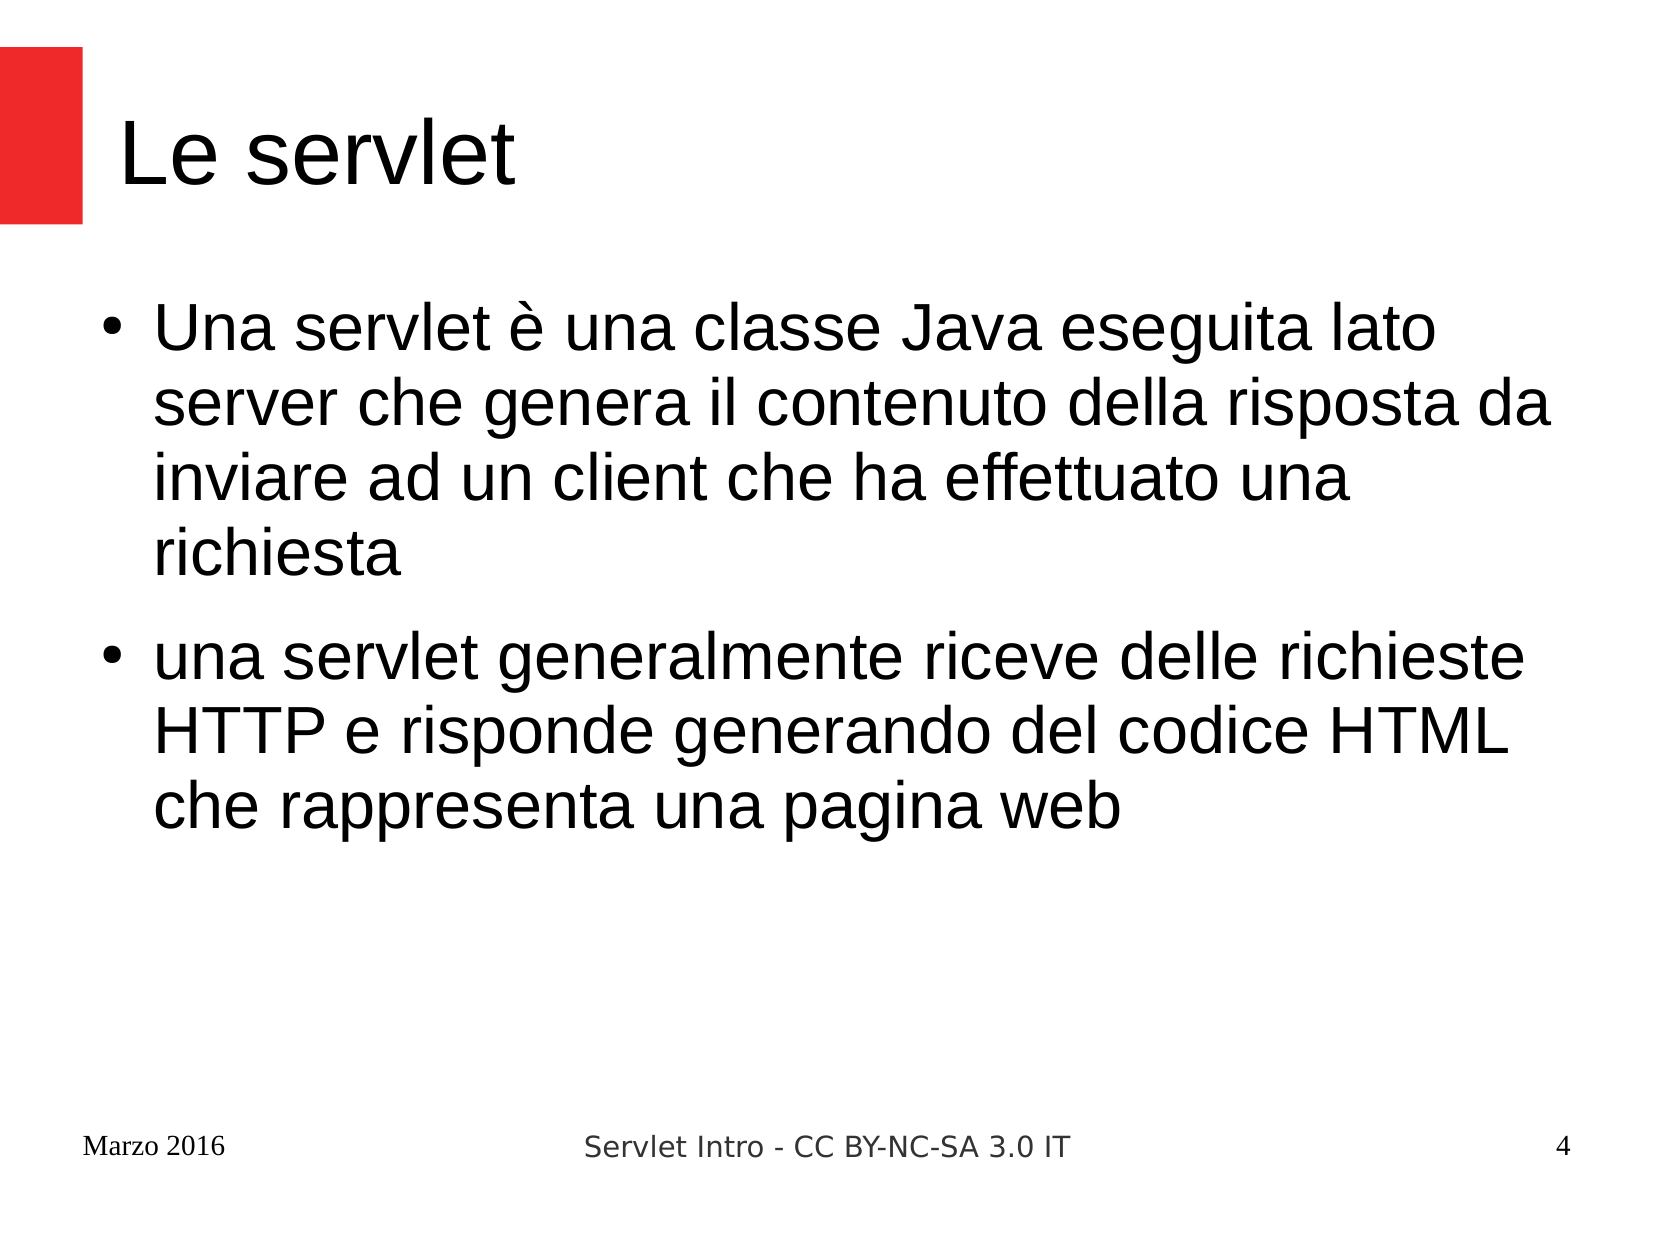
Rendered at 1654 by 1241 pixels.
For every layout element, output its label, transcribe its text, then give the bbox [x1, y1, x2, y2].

list Una servlet è una classe Java eseguita lato server che genera il contenuto della risposta da inviare ad un client che ha effettuato una richiesta una servlet generalmente riceve delle richieste HTTP e risponde generando del codice HTML che rappresenta una pagina web [82, 290, 1571, 1010]
title Le servlet [118, 49, 1607, 257]
